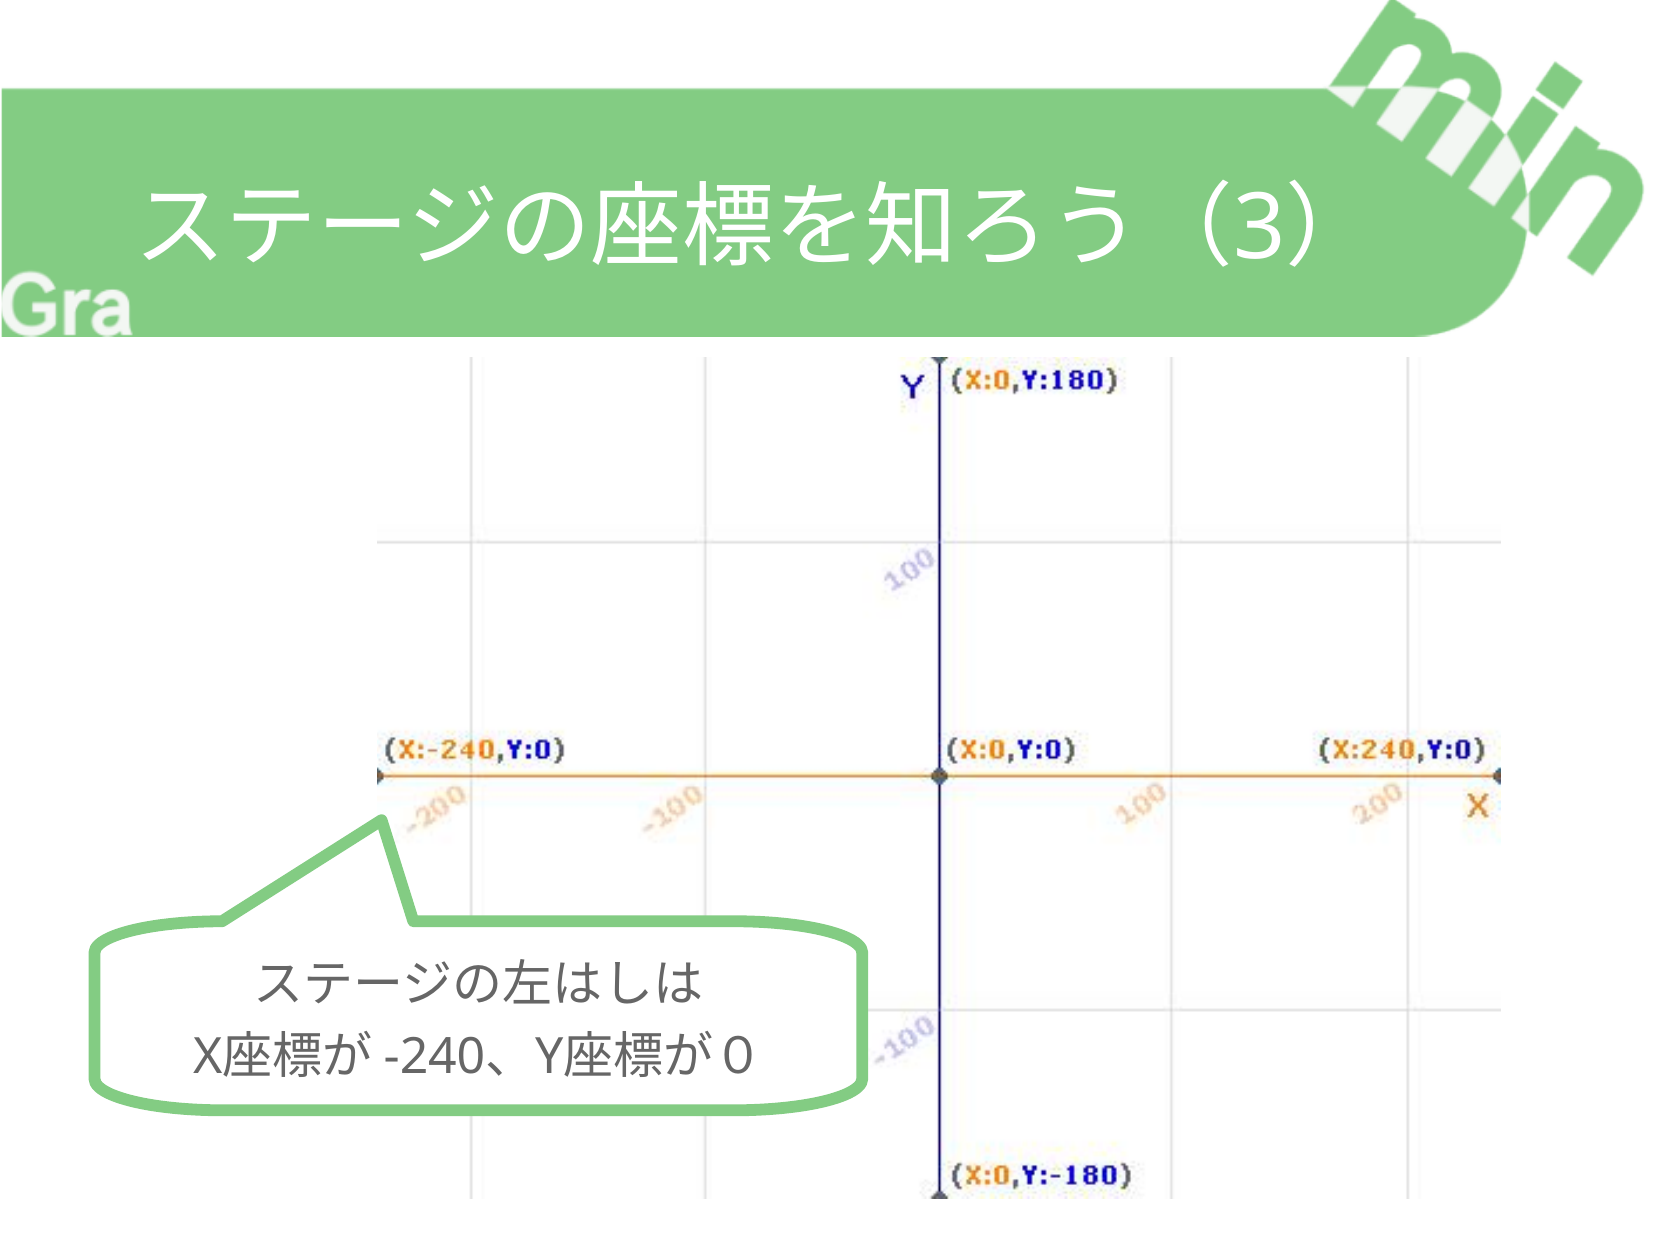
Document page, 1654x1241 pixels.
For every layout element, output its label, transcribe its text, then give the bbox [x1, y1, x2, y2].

picture [377, 357, 1501, 1199]
picture [1, 0, 1654, 337]
text_box ステージの左はしは X座標が -240、Y座標が０ [94, 820, 863, 1111]
title ステージの座標を知ろう（3） [11, 147, 1501, 290]
